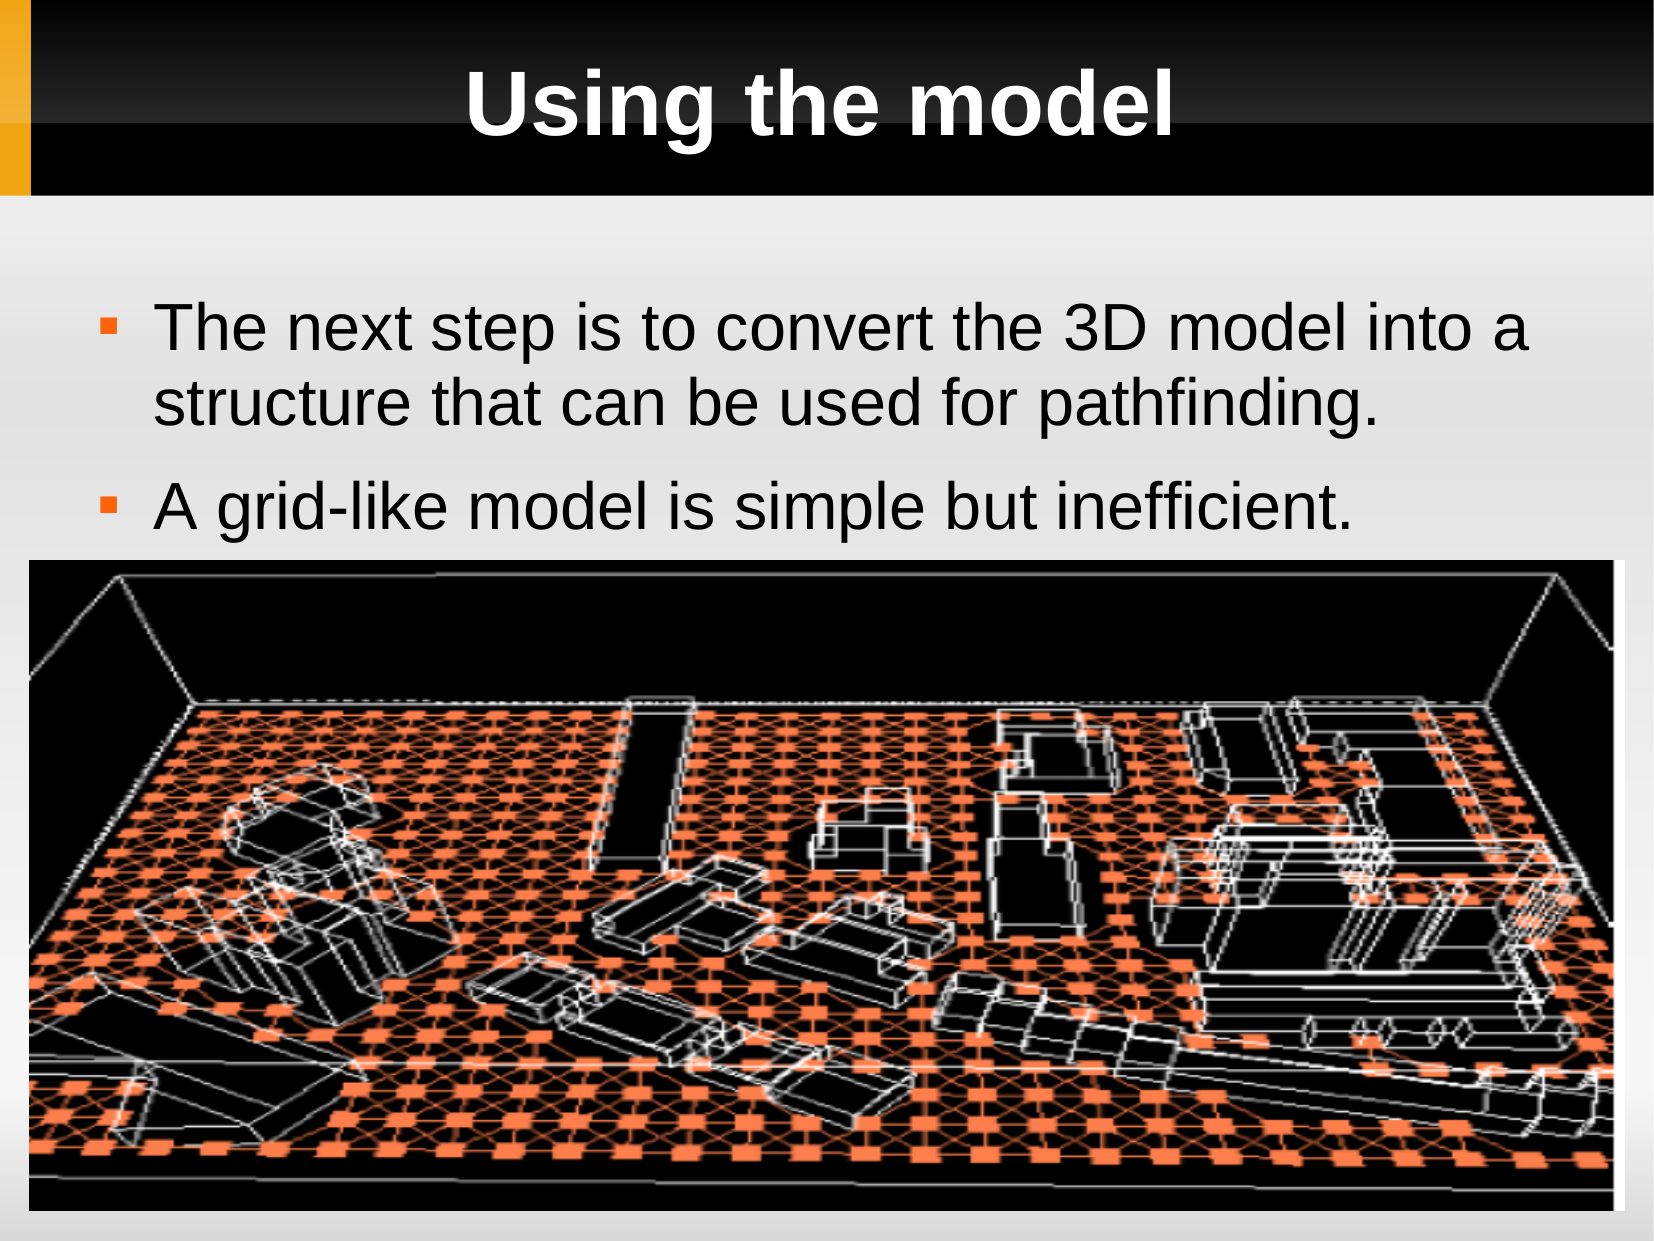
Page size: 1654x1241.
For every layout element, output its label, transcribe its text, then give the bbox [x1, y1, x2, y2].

picture [0, 0, 1654, 1241]
title Using the model [76, 0, 1565, 208]
list The next step is to convert the 3D model into a structure that can be used for pathfinding. A grid-like model is simple but inefficient. [82, 290, 1571, 560]
